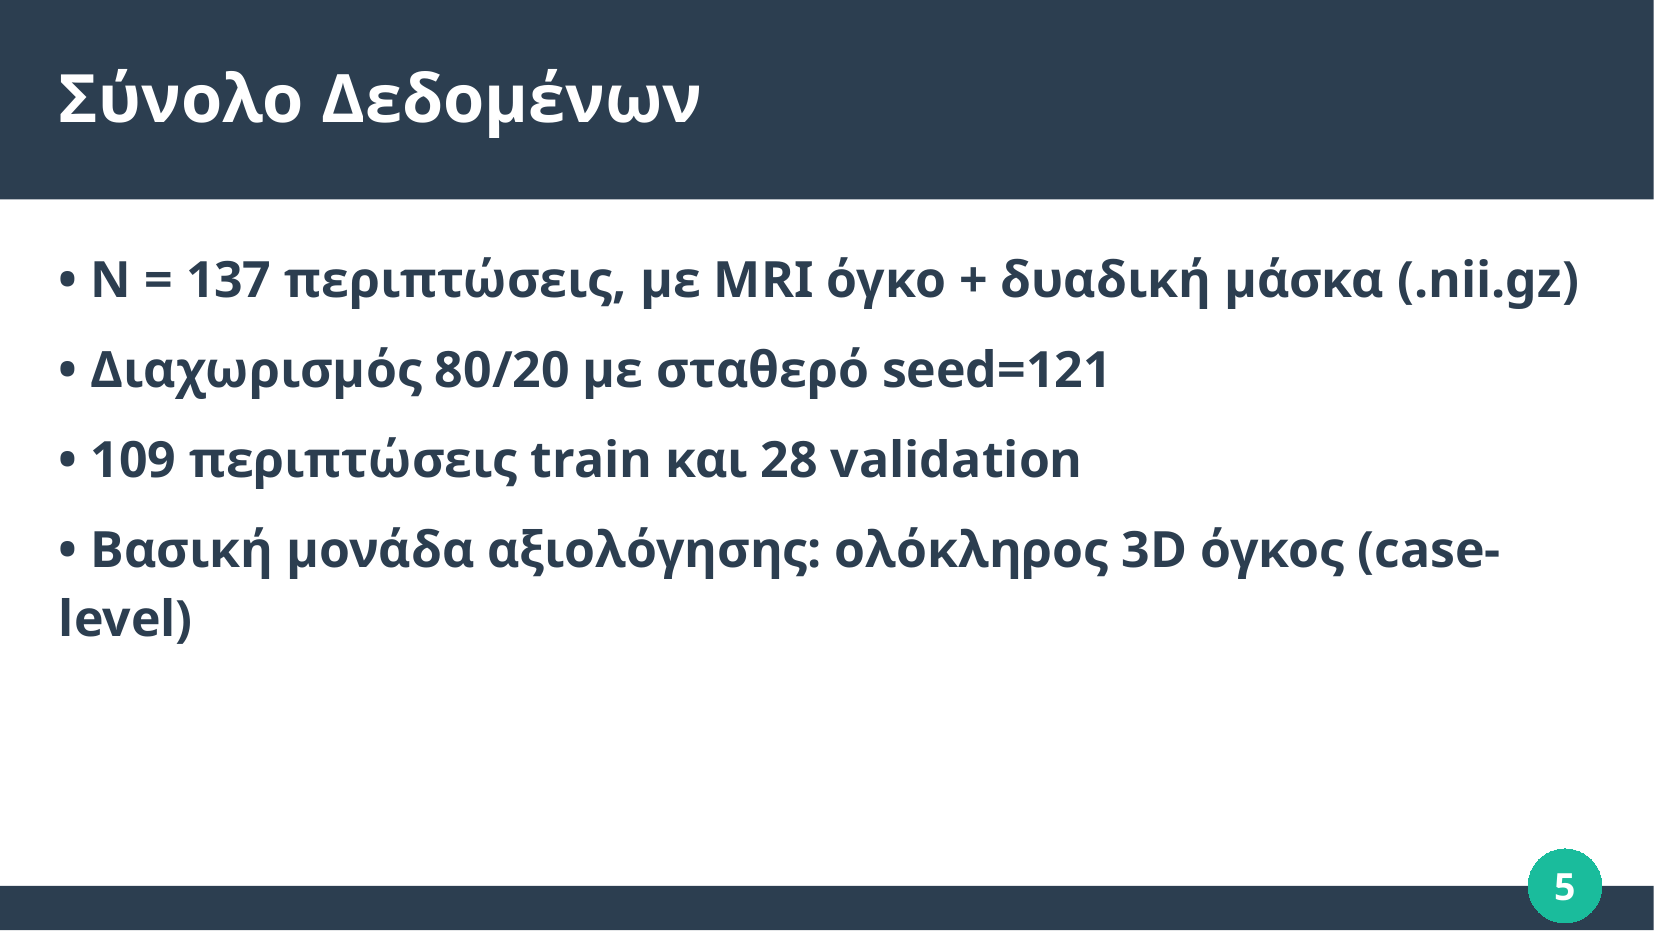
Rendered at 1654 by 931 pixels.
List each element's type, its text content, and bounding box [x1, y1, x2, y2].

list • N = 137 περιπτώσεις, με MRI όγκο + δυαδική μάσκα (.nii.gz) • Διαχωρισμός 80/20 με σταθερό seed=121 • 109 περιπτώσεις train και 28 validation • Βασική μονάδα αξιολόγησης: ολόκληρος 3D όγκος (case-level) [59, 243, 1595, 864]
title Σύνολο Δεδομένων [59, 37, 1595, 156]
